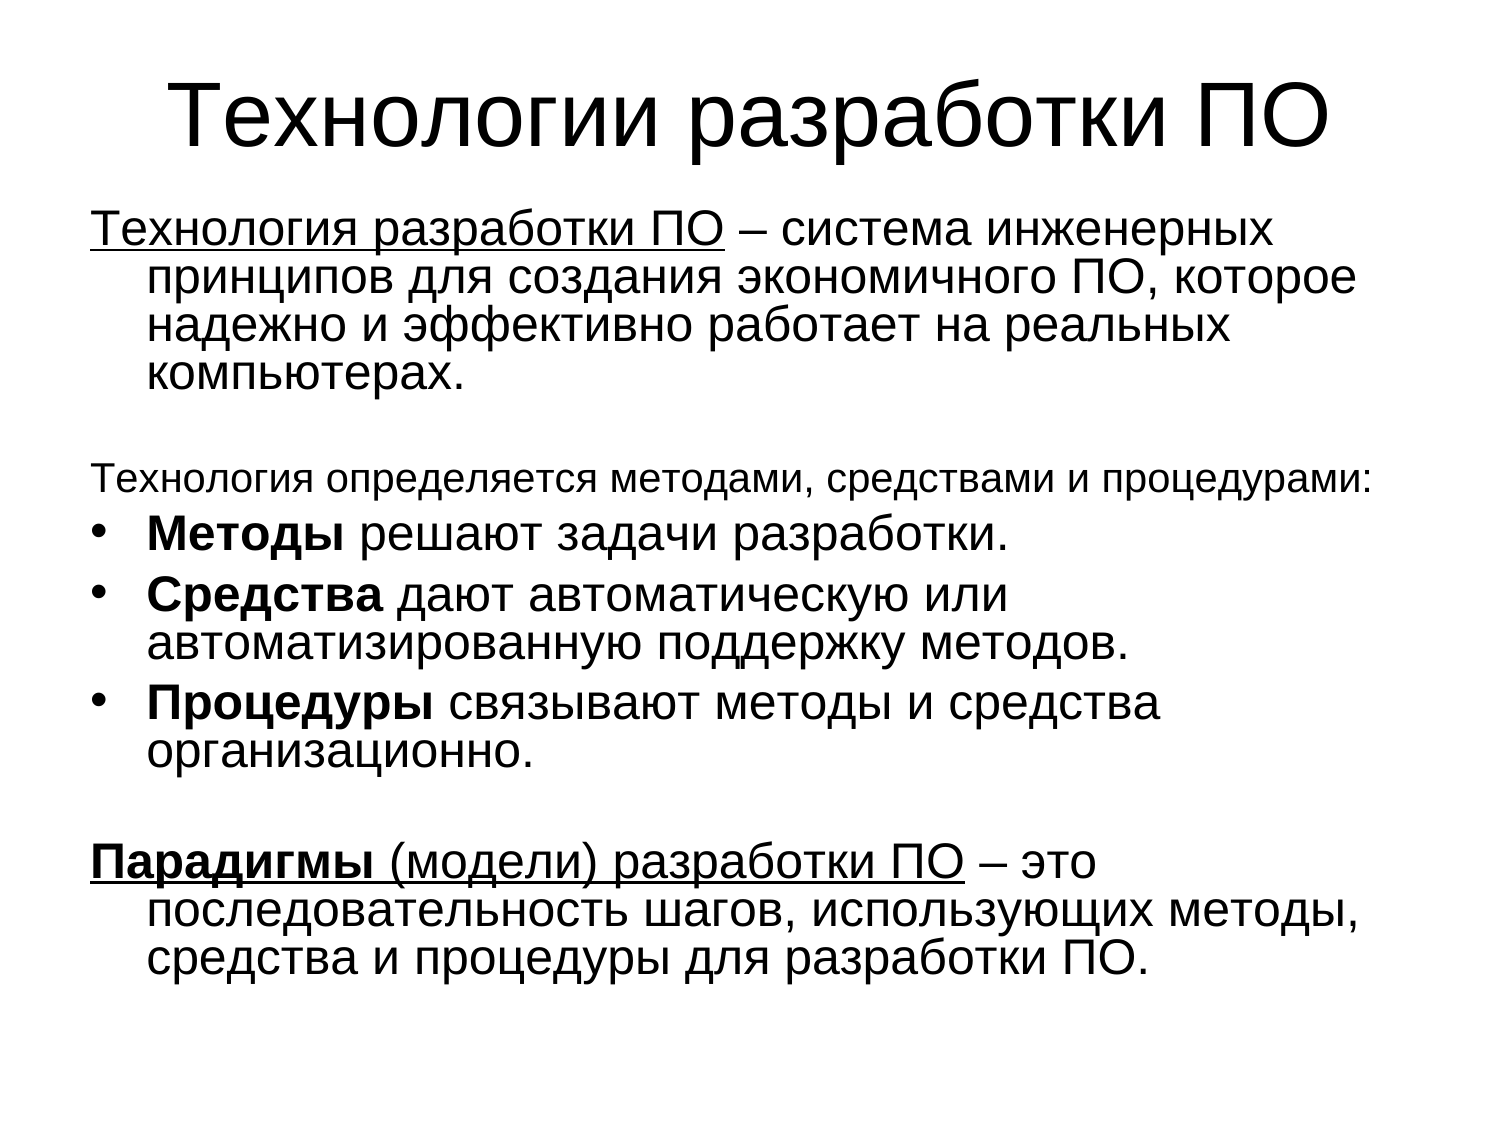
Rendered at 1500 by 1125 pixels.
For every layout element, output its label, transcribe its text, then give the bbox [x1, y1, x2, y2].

list Технология разработки ПО – система инженерных принципов для создания экономичного ПО, которое надежно и эффективно работает на реальных компьютерах. Технология определяется методами, средствами и процедурами: Методы решают задачи разработки. Средства дают автоматическую или автоматизированную поддержку методов. Процедуры связывают методы и средства организационно. Парадигмы (модели) разработки ПО – это последовательность шагов, использующих методы, средства и процедуры для разработки ПО. [75, 199, 1426, 1038]
title Технологии разработки ПО [75, 45, 1426, 175]
